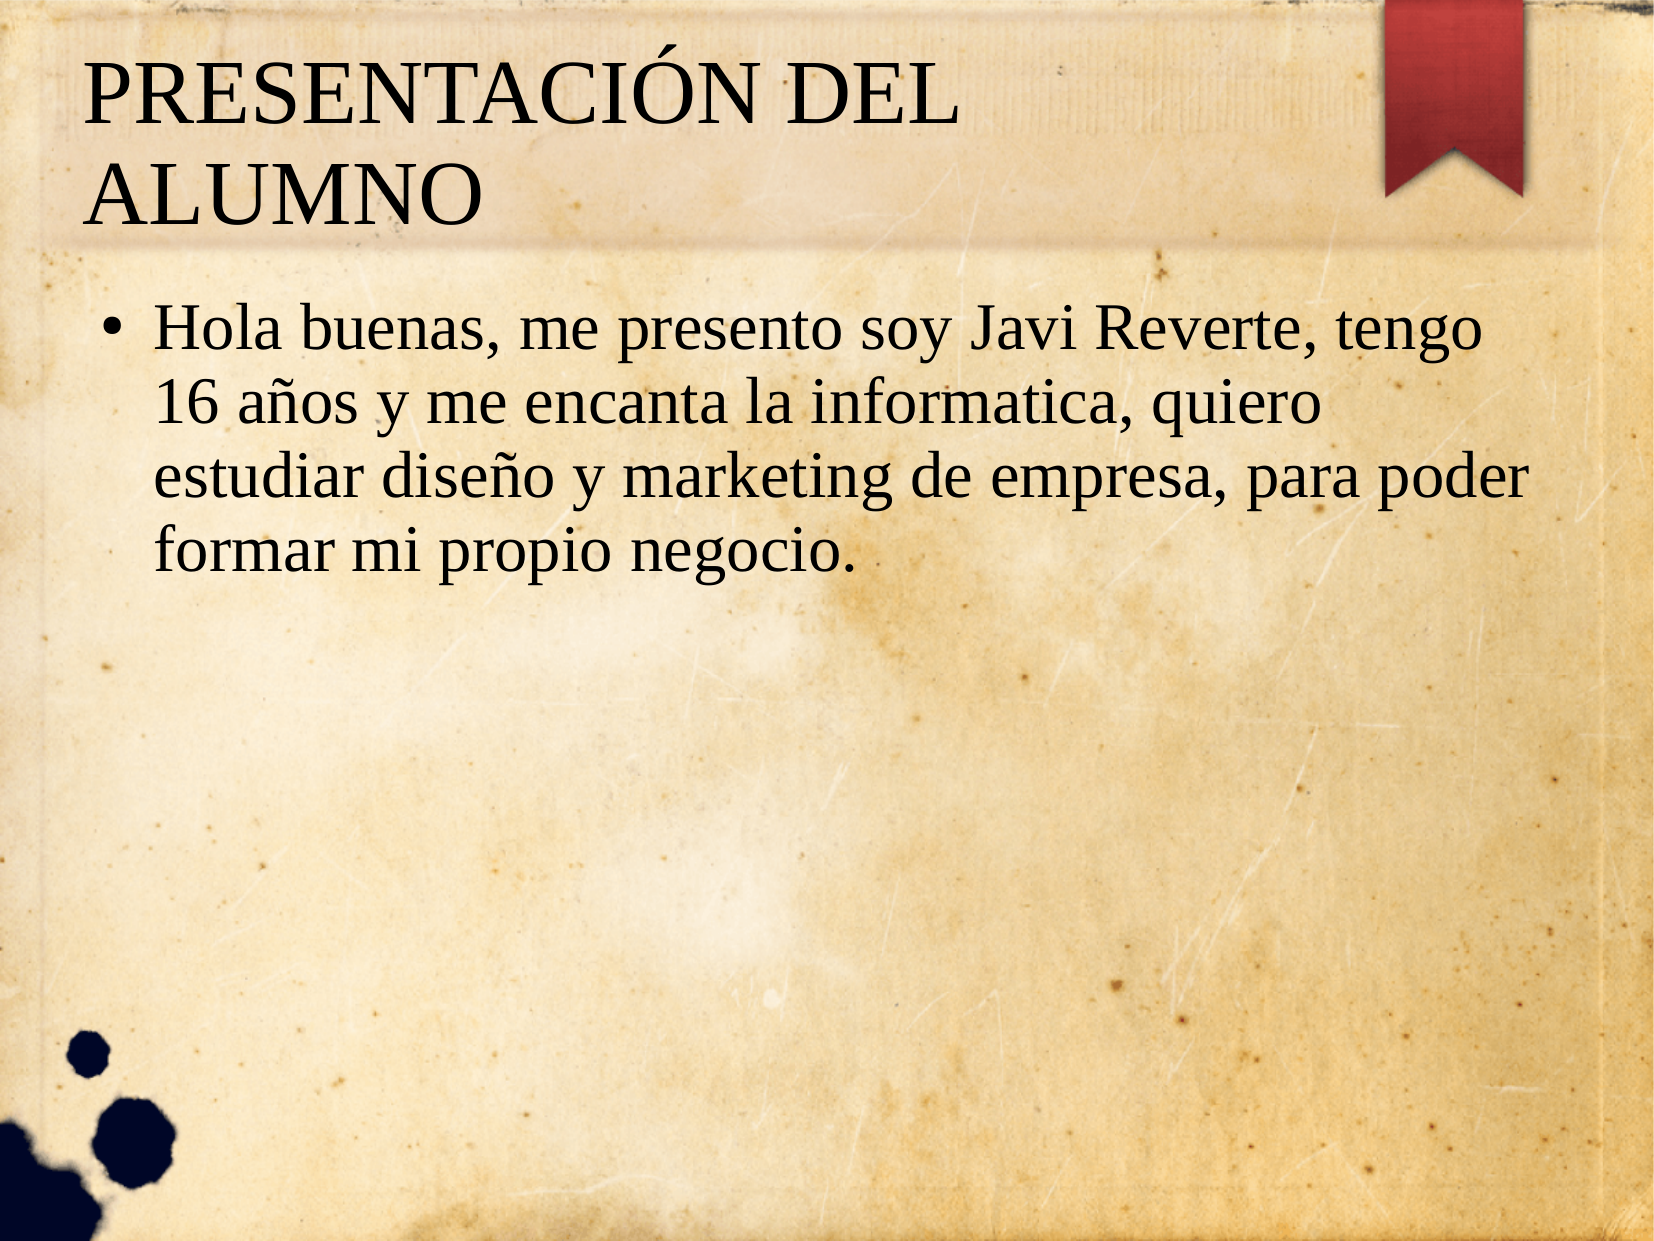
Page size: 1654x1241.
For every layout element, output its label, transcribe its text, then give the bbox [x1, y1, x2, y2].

picture [0, 0, 1654, 1241]
list Hola buenas, me presento soy Javi Reverte, tengo 16 años y me encanta la informatica, quiero estudiar diseño y marketing de empresa, para poder formar mi propio negocio. [82, 290, 1538, 1010]
title PRESENTACIÓN DEL ALUMNO [82, 41, 1347, 245]
